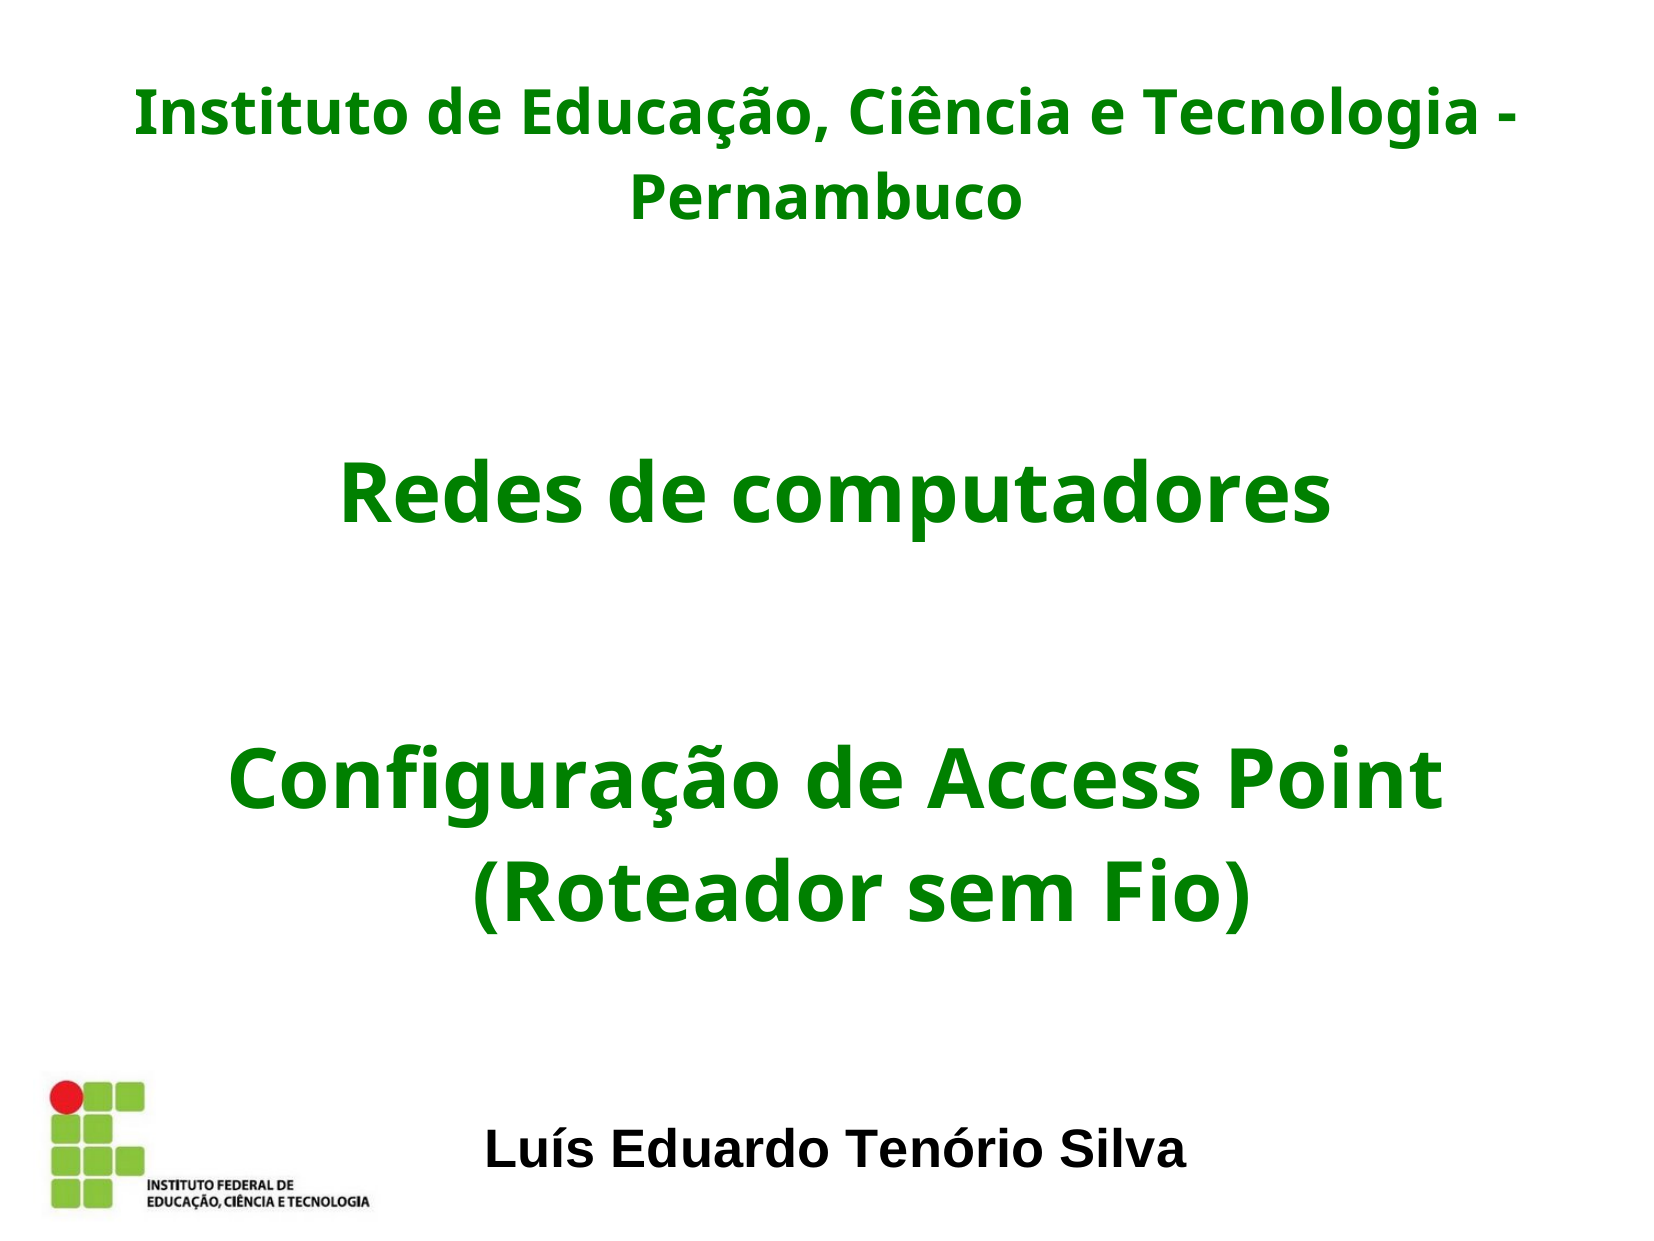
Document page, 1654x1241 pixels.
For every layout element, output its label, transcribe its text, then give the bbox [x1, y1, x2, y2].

title Instituto de Educação, Ciência e Tecnologia - Pernambuco [82, 49, 1571, 257]
picture [33, 1062, 384, 1230]
list Redes de computadores Configuração de Access Point (Roteador sem Fio) Luís Eduardo Tenório Silva [82, 290, 1571, 1157]
